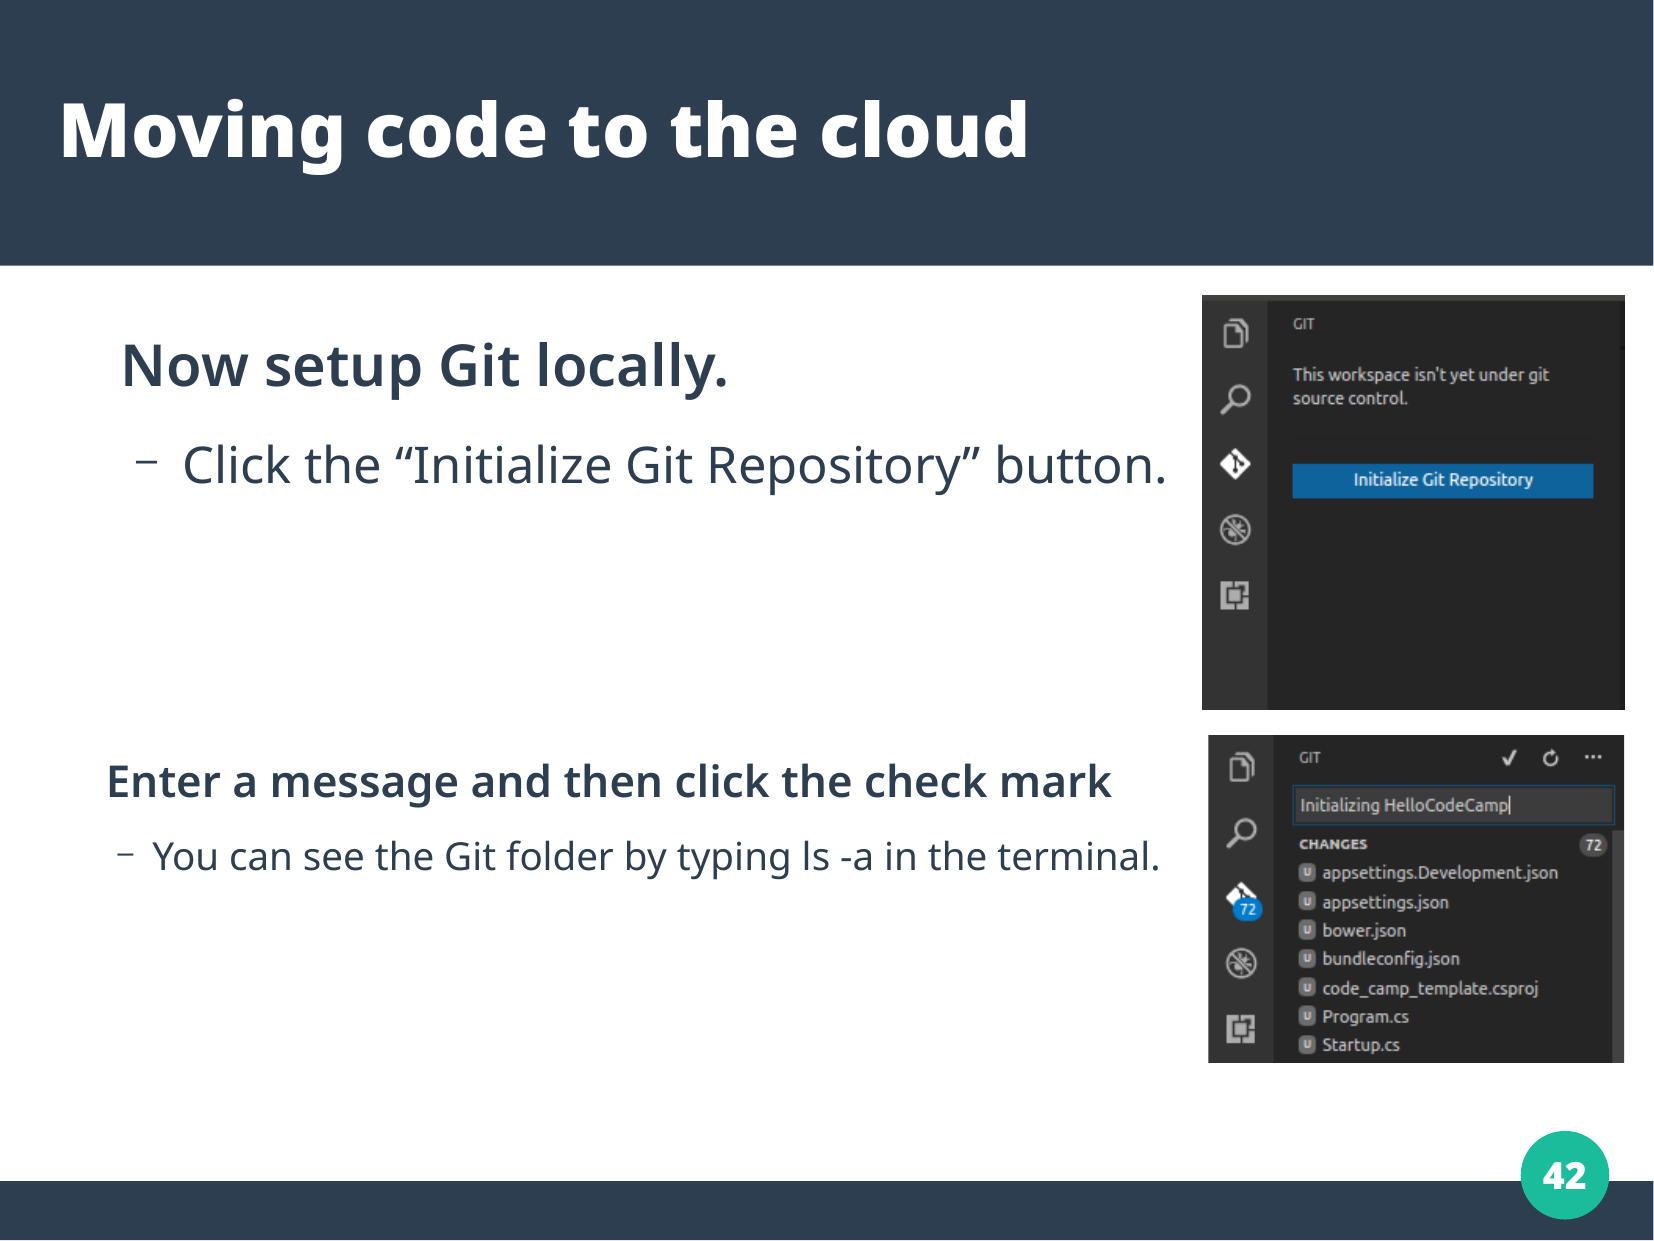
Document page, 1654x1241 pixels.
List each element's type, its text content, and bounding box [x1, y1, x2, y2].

list Now setup Git locally. Click the “Initialize Git Repository” button. [59, 324, 1182, 502]
picture [1208, 735, 1625, 1063]
title Moving code to the cloud [59, 49, 1595, 207]
picture [1202, 295, 1625, 710]
list Enter a message and then click the check mark You can see the Git folder by typing ls -a in the terminal. [59, 750, 1182, 928]
